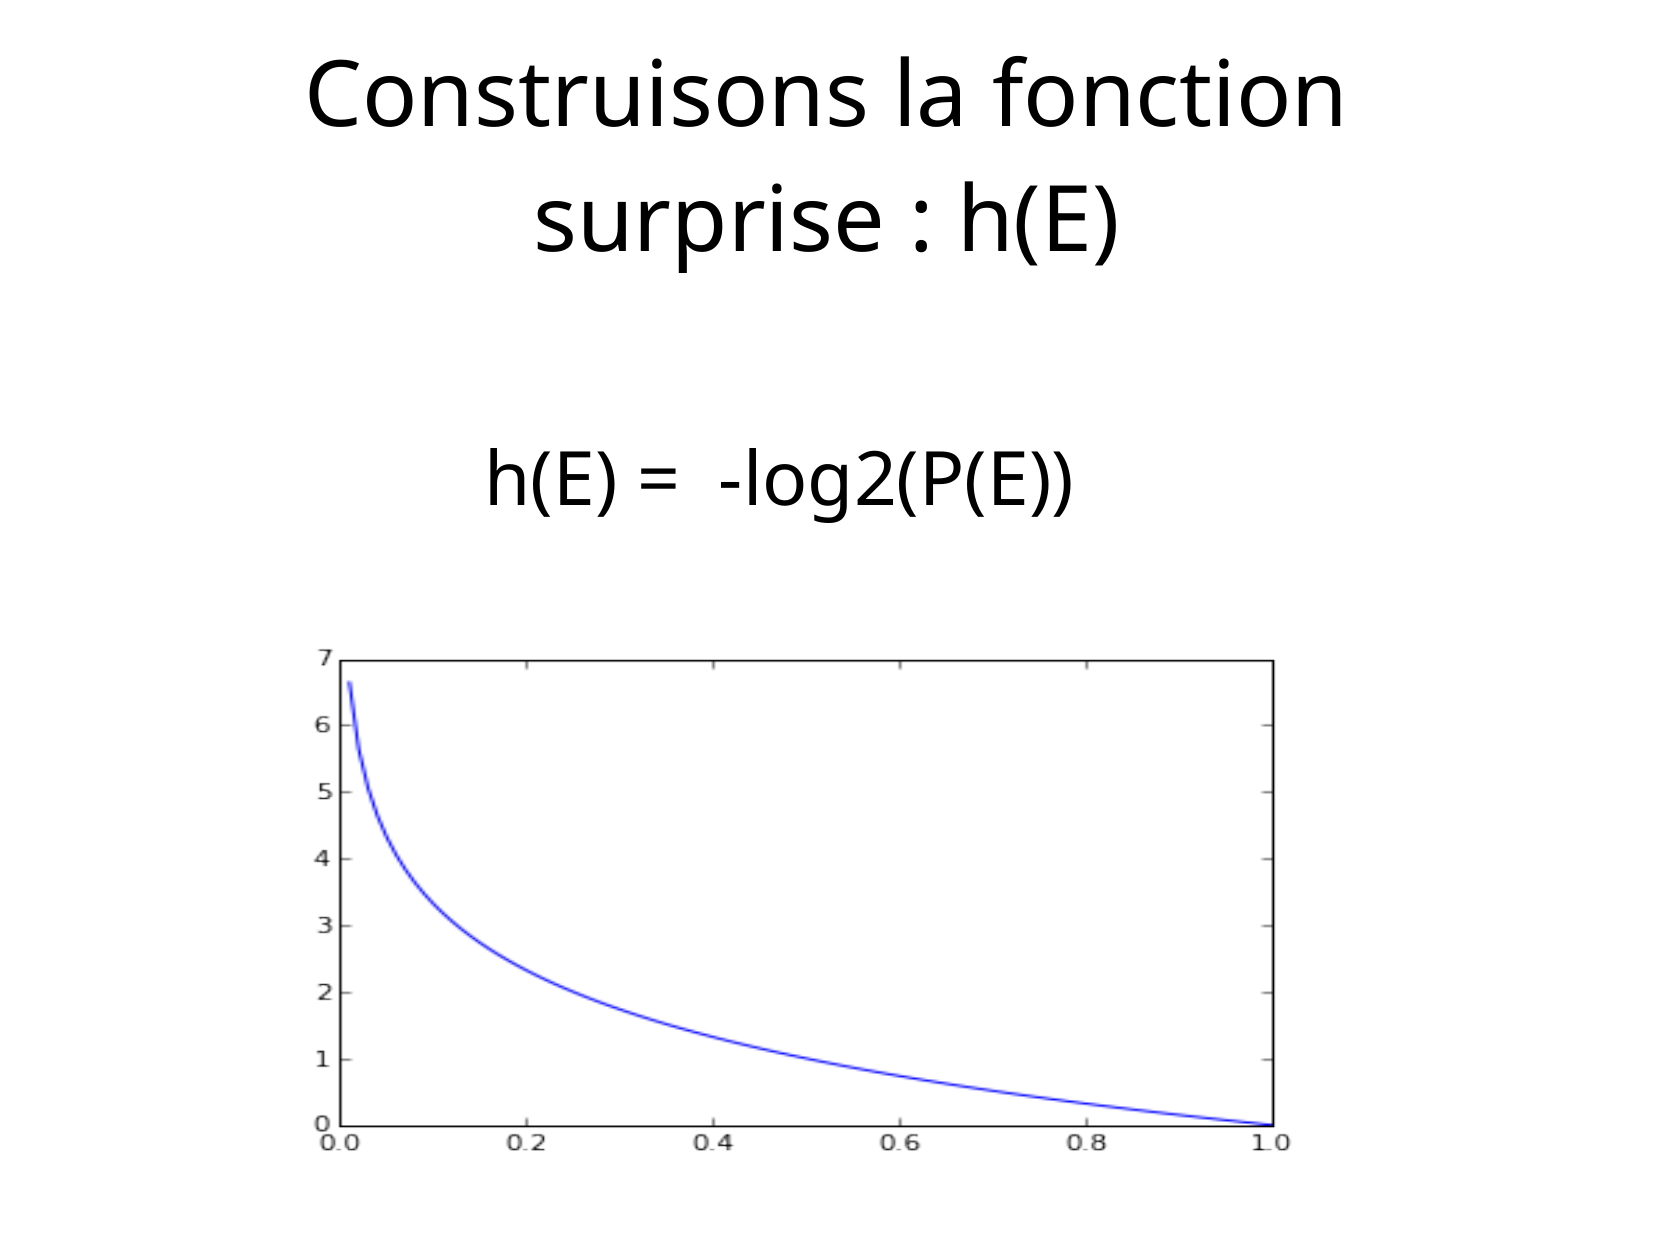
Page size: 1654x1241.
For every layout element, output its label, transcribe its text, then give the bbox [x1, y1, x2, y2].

picture [295, 635, 1312, 1170]
title h(E) = -log2(P(E)) [0, 357, 1607, 697]
title Construisons la fonction surprise : h(E) [82, 25, 1571, 281]
